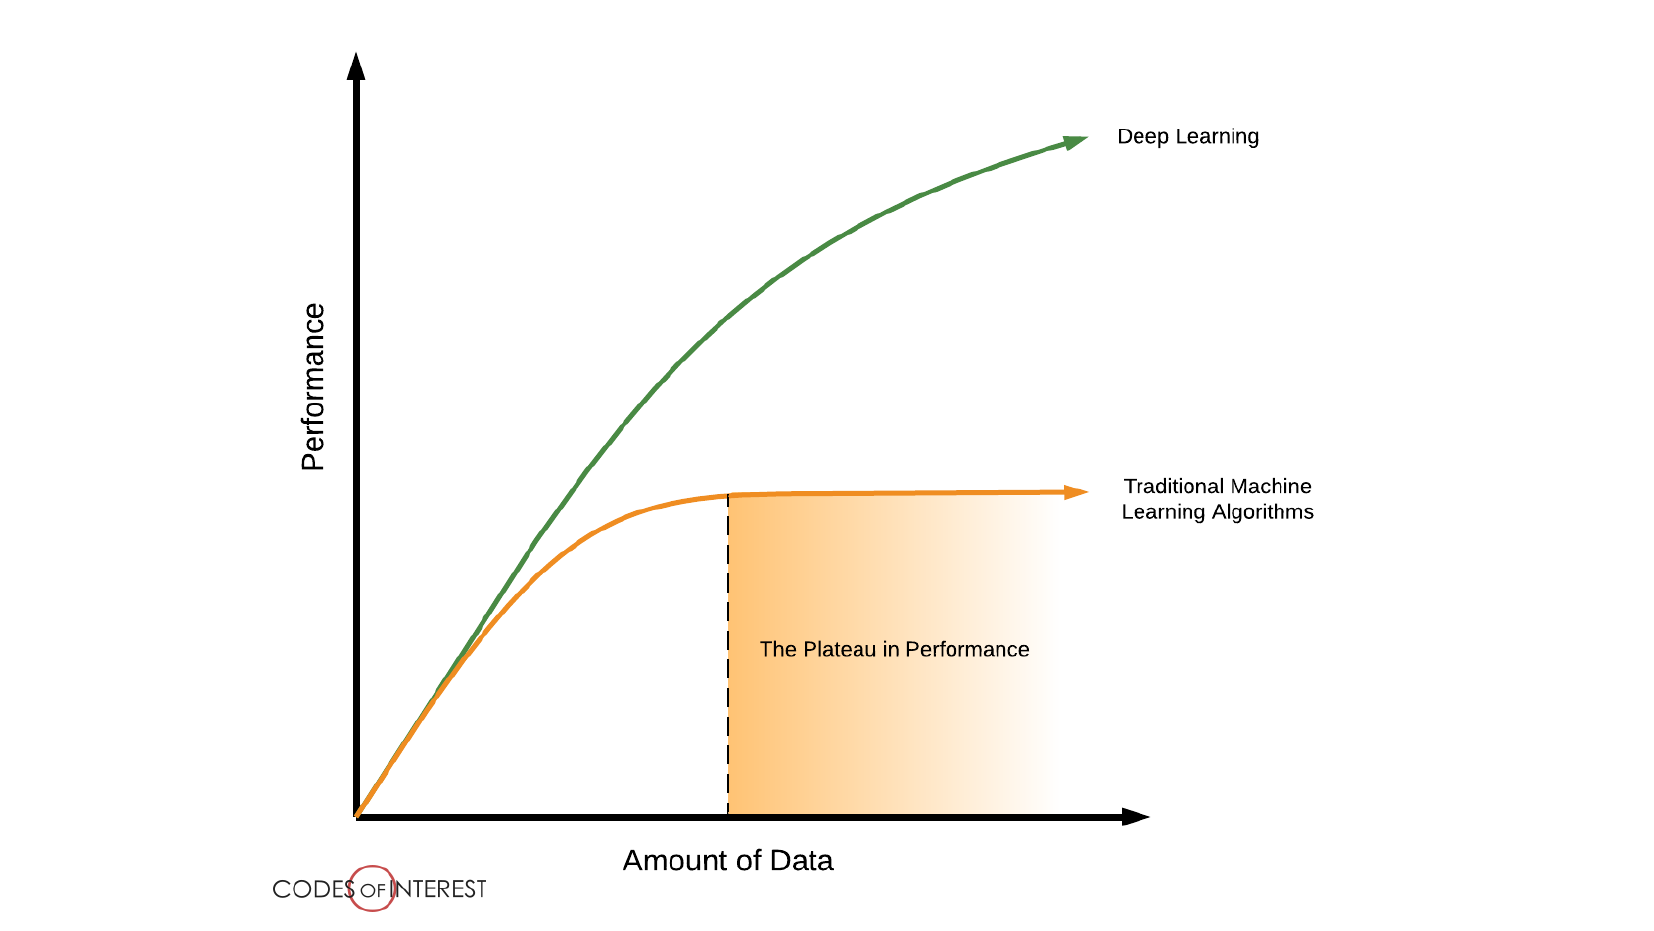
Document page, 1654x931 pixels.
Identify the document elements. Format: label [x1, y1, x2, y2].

picture [248, 24, 1374, 931]
